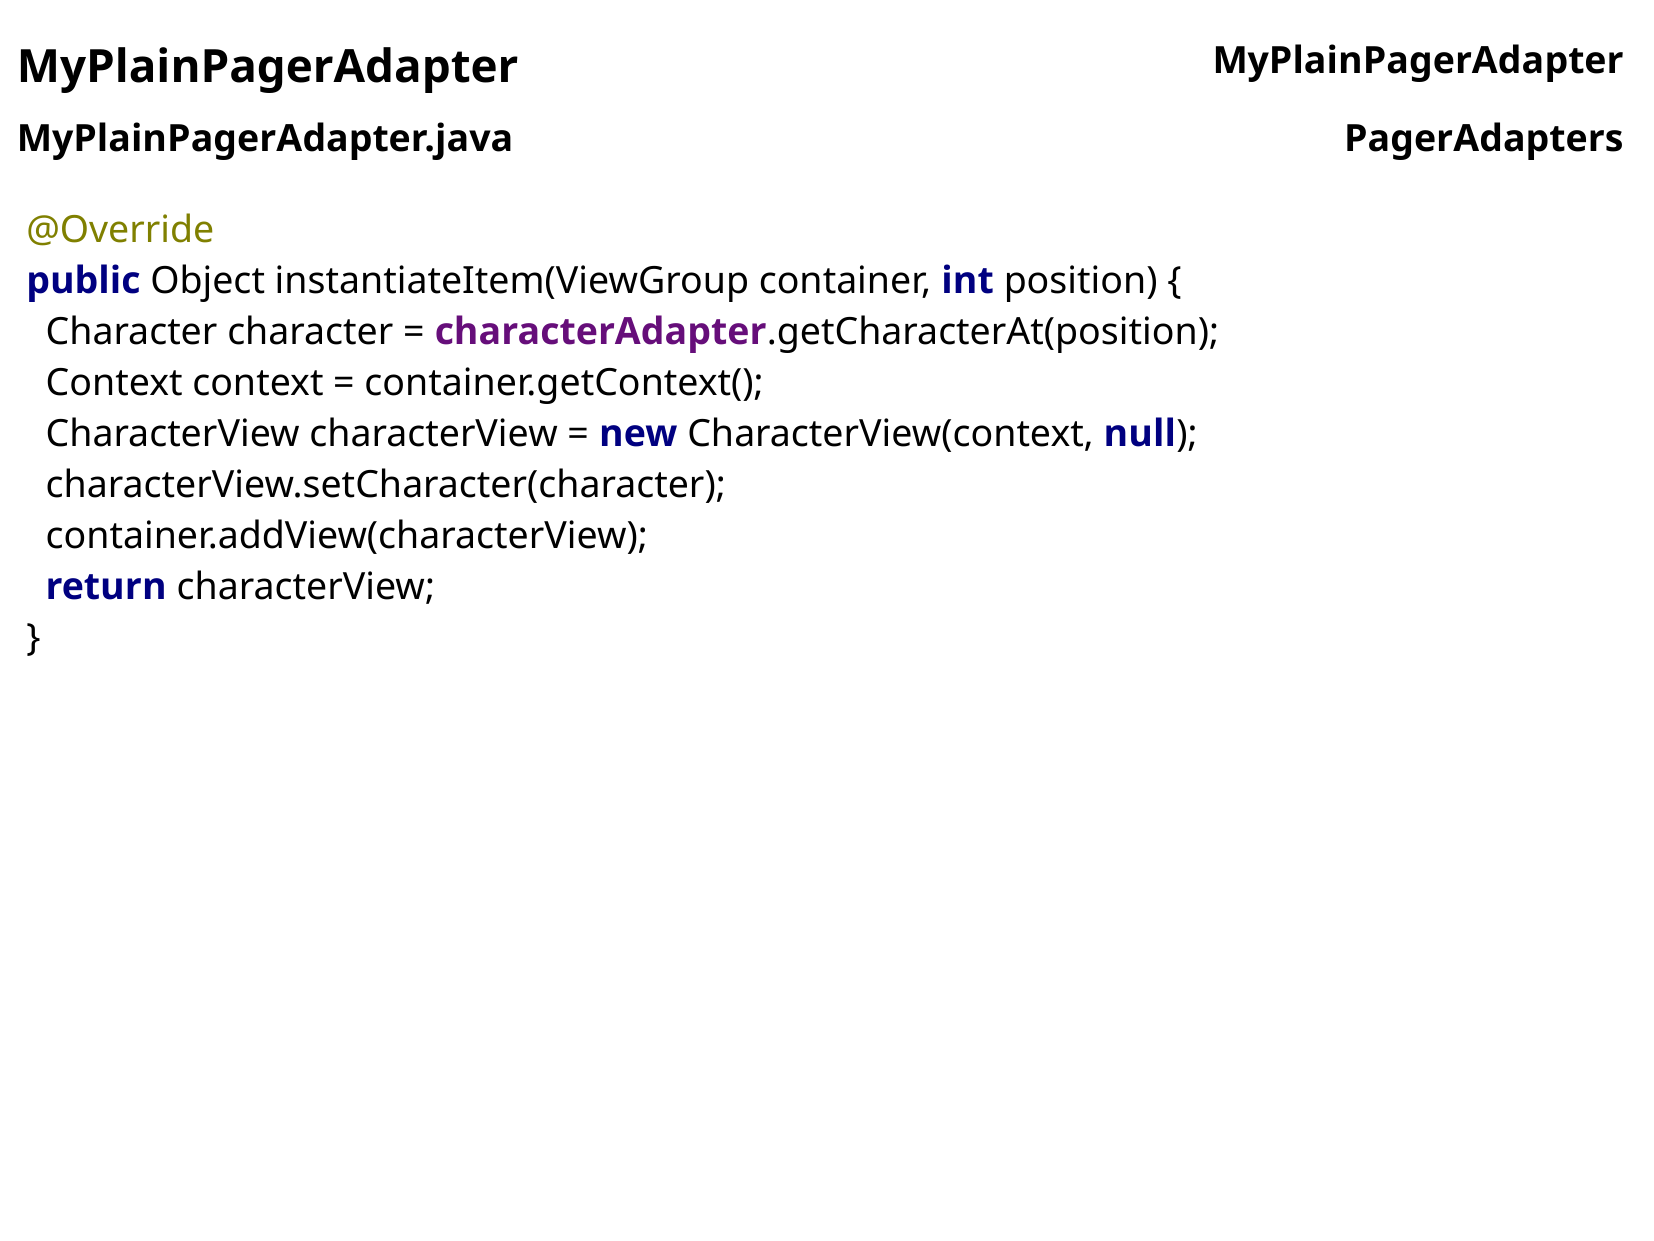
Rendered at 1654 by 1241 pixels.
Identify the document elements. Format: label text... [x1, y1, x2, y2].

text_box @Override public Object instantiateItem(ViewGroup container, int position) { Character character = characterAdapter.getCharacterAt(position); Context context = container.getContext(); CharacterView characterView = new CharacterView(context, null); characterView.setCharacter(character); container.addView(characterView); return characterView; } [11, 195, 1621, 1222]
table_header MyPlainPagerAdapter [3, 27, 1086, 104]
table_header MyPlainPagerAdapter [1087, 27, 1638, 104]
table_cell PagerAdapters [1087, 105, 1638, 171]
table_cell MyPlainPagerAdapter.java [3, 105, 1086, 171]
